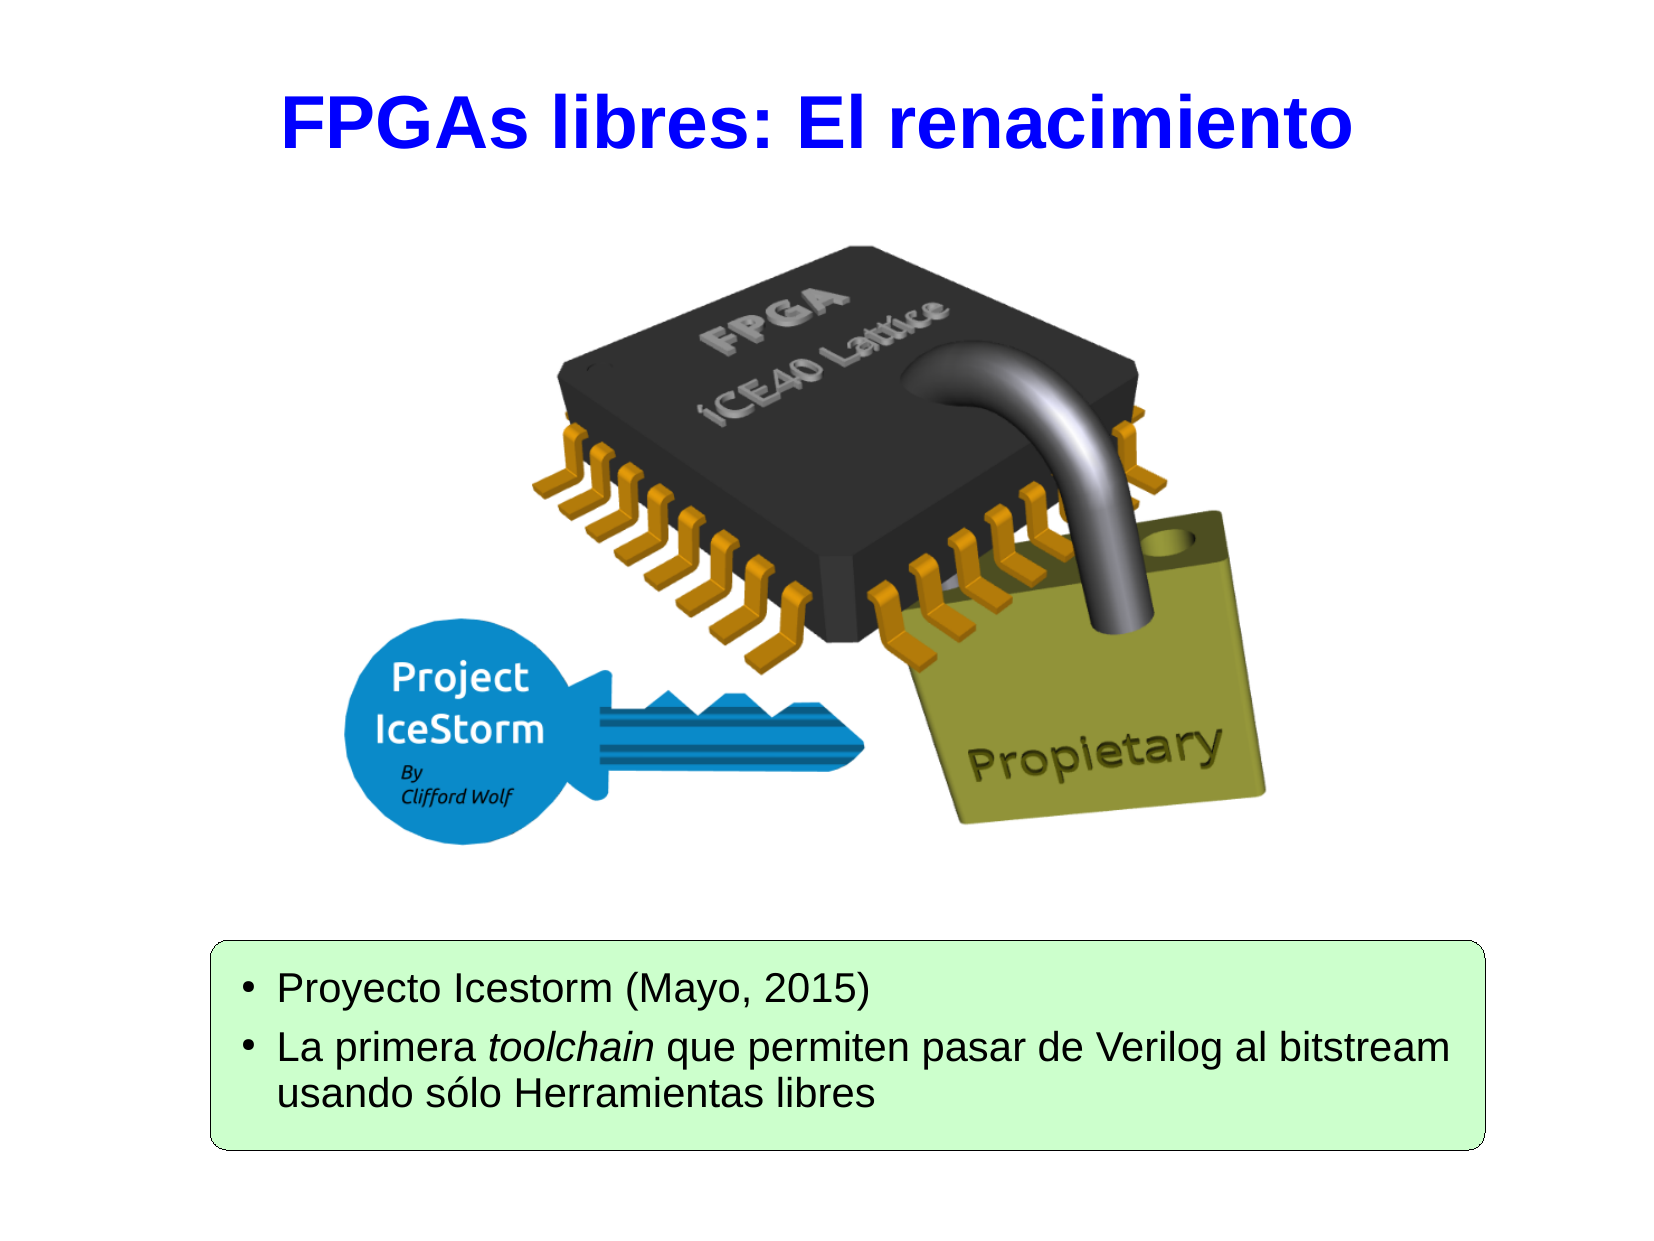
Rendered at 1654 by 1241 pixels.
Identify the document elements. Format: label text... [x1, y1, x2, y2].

picture [285, 211, 1336, 931]
text_box Proyecto Icestorm (Mayo, 2015) La primera toolchain que permiten pasar de Verilog al bitstream usando sólo Herramientas libres [226, 957, 1472, 1141]
text_box FPGAs libres: El renacimiento [90, 73, 1546, 211]
text_box [210, 940, 1486, 1151]
